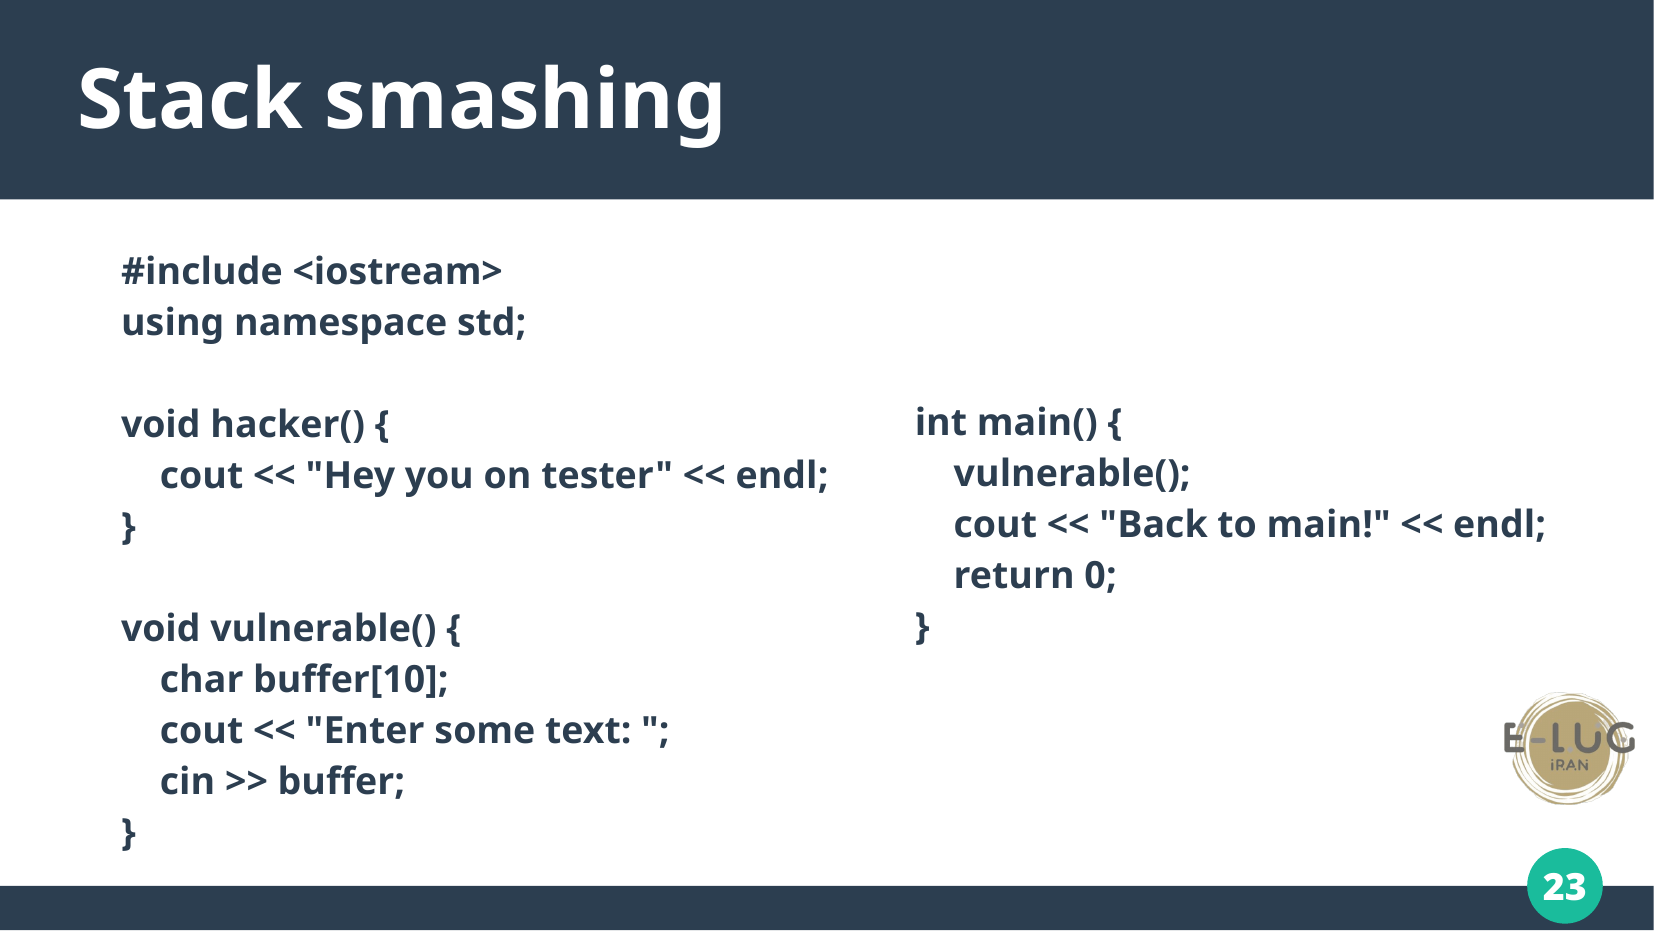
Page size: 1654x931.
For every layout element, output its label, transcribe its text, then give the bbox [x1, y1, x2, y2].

title Stack smashing [77, 37, 1613, 156]
picture [1486, 674, 1654, 826]
text_box int main() { vulnerable(); cout << "Back to main!" << endl; return 0; } [900, 337, 1562, 710]
text_box #include <iostream> using namespace std; void hacker() { cout << "Hey you on tester" << endl; } void vulnerable() { char buffer[10]; cout << "Enter some text: "; cin >> buffer; } [106, 262, 901, 890]
